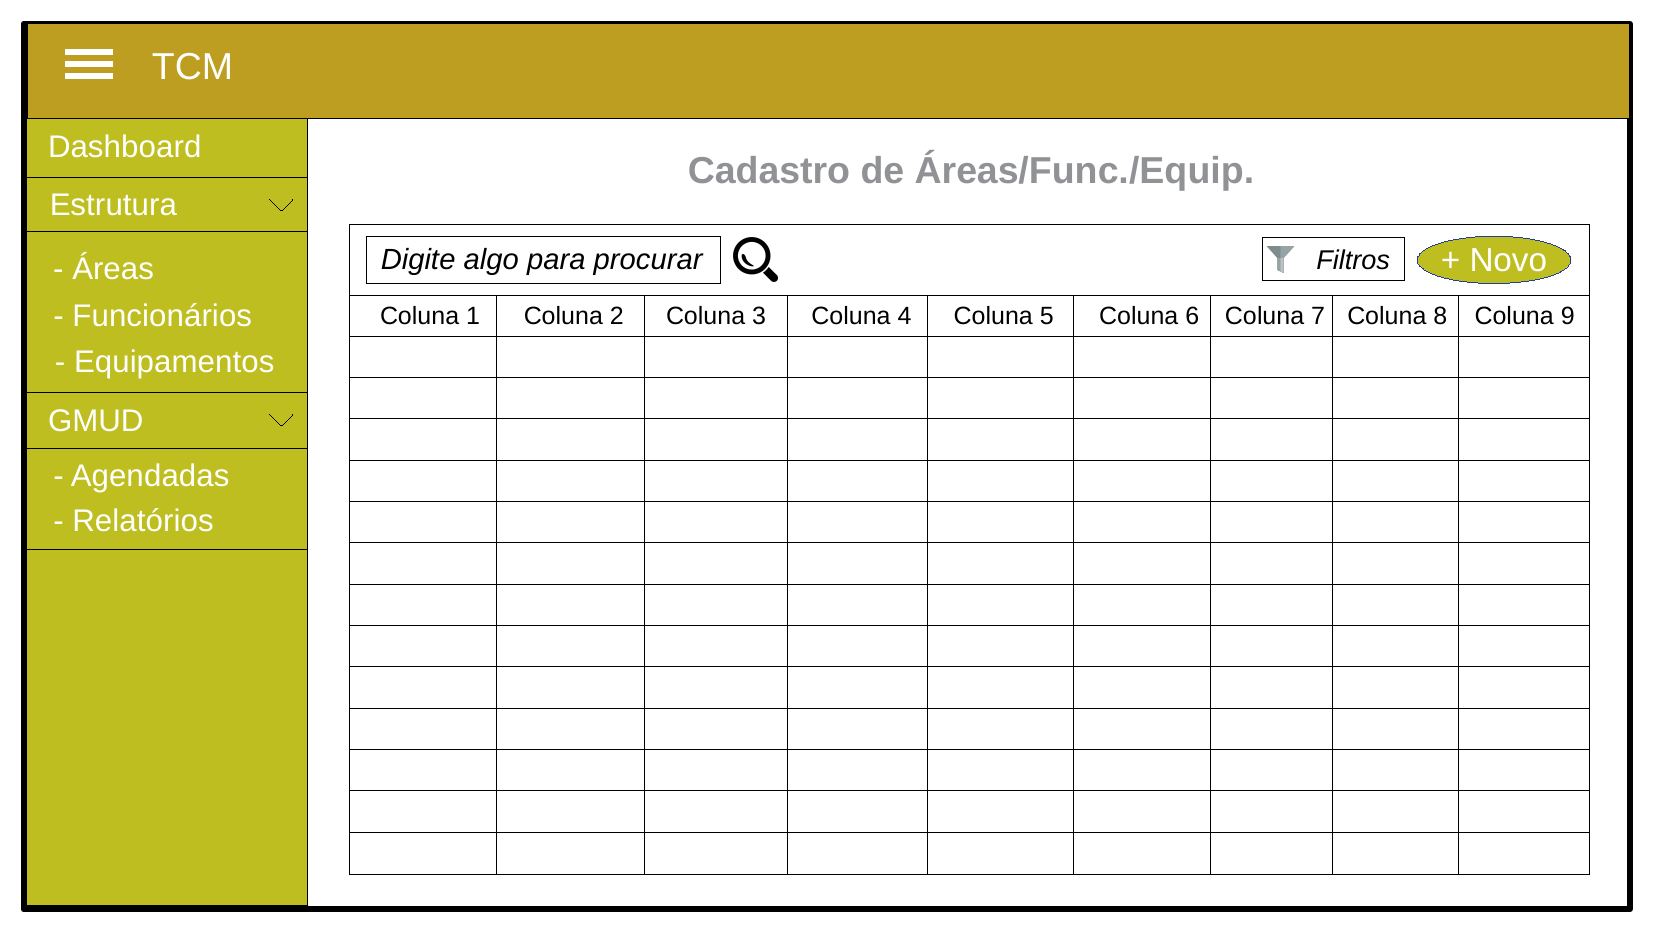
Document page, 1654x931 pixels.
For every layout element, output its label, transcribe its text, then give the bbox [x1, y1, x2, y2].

picture [733, 237, 778, 283]
text_box Coluna 6 [1084, 294, 1210, 338]
text_box - Funcionários [38, 290, 268, 341]
text_box [26, 393, 308, 448]
text_box Coluna 1 [365, 294, 496, 337]
text_box Coluna 7 [1210, 294, 1332, 338]
text_box Coluna 9 [1459, 294, 1591, 338]
text_box Dashboard [33, 121, 217, 171]
text_box - Relatórios [38, 495, 237, 580]
text_box Coluna 3 [651, 294, 782, 338]
text_box Coluna 4 [796, 294, 927, 338]
text_box GMUD [33, 395, 159, 446]
text_box [26, 449, 308, 549]
text_box Coluna 5 [938, 294, 1070, 338]
text_box + Novo [1417, 236, 1571, 284]
text_box [26, 550, 308, 906]
text_box TCM [137, 37, 249, 95]
picture [1262, 240, 1299, 276]
text_box Coluna 8 [1332, 294, 1459, 338]
text_box - Agendadas [38, 450, 245, 501]
text_box Coluna 2 [509, 294, 640, 337]
text_box - Áreas [38, 243, 170, 290]
text_box [26, 178, 308, 231]
text_box Estrutura [35, 179, 193, 229]
text_box Filtros [1301, 237, 1405, 283]
text_box Cadastro de Áreas/Func./Equip. [673, 141, 1486, 241]
text_box [26, 232, 308, 392]
text_box Digite algo para procurar [366, 235, 717, 283]
text_box [26, 23, 1630, 177]
text_box - Equipamentos [40, 336, 290, 387]
